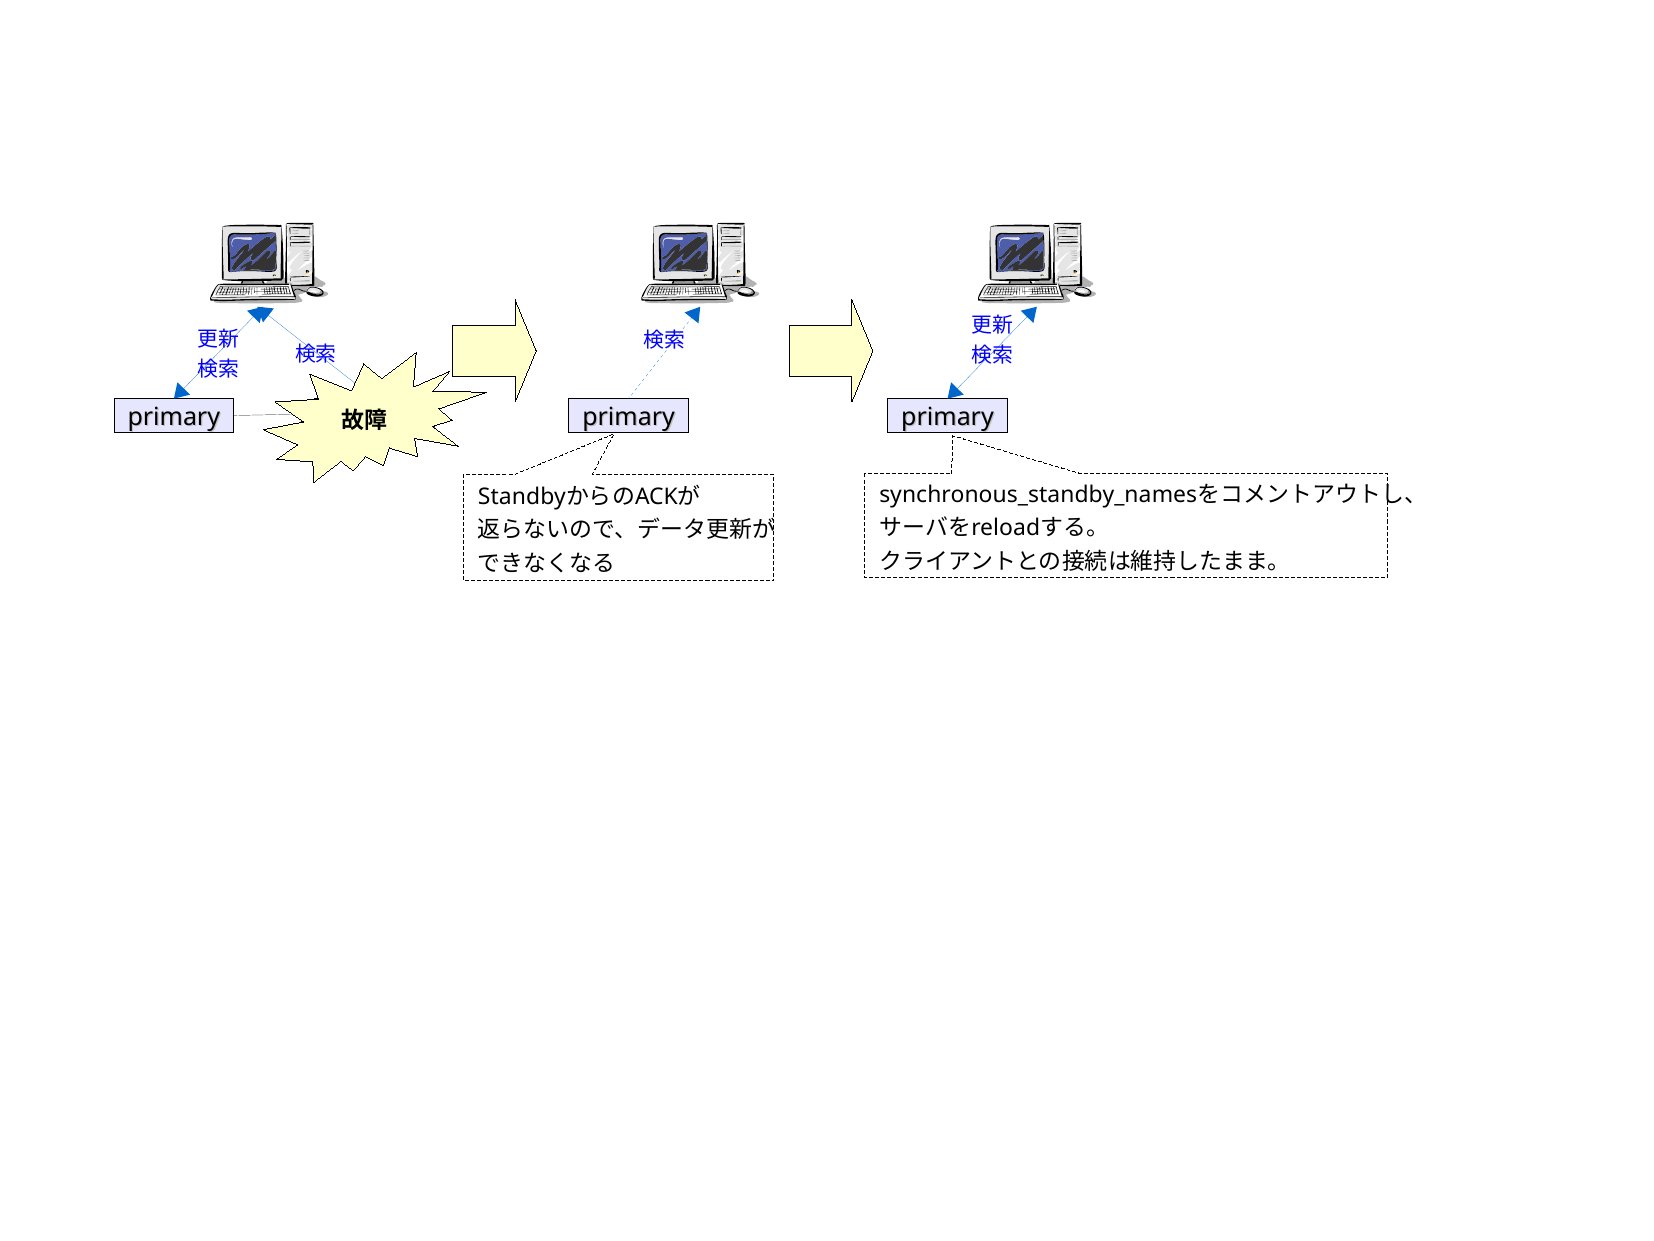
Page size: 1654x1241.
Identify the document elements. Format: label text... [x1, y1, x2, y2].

text_box StandbyからのACKが 返らないので、データ更新が できなくなる [463, 433, 774, 581]
picture [207, 219, 332, 307]
text_box 故障 [263, 352, 487, 483]
text_box primary [568, 398, 689, 433]
text_box primary [887, 398, 1008, 433]
text_box [452, 299, 537, 402]
text_box synchronous_standby_namesをコメントアウトし、 サーバをreloadする。 クライアントとの接続は維持したまま。 [864, 435, 1388, 578]
text_box [789, 299, 873, 402]
picture [638, 219, 763, 307]
text_box primary [114, 398, 234, 433]
picture [974, 219, 1099, 307]
